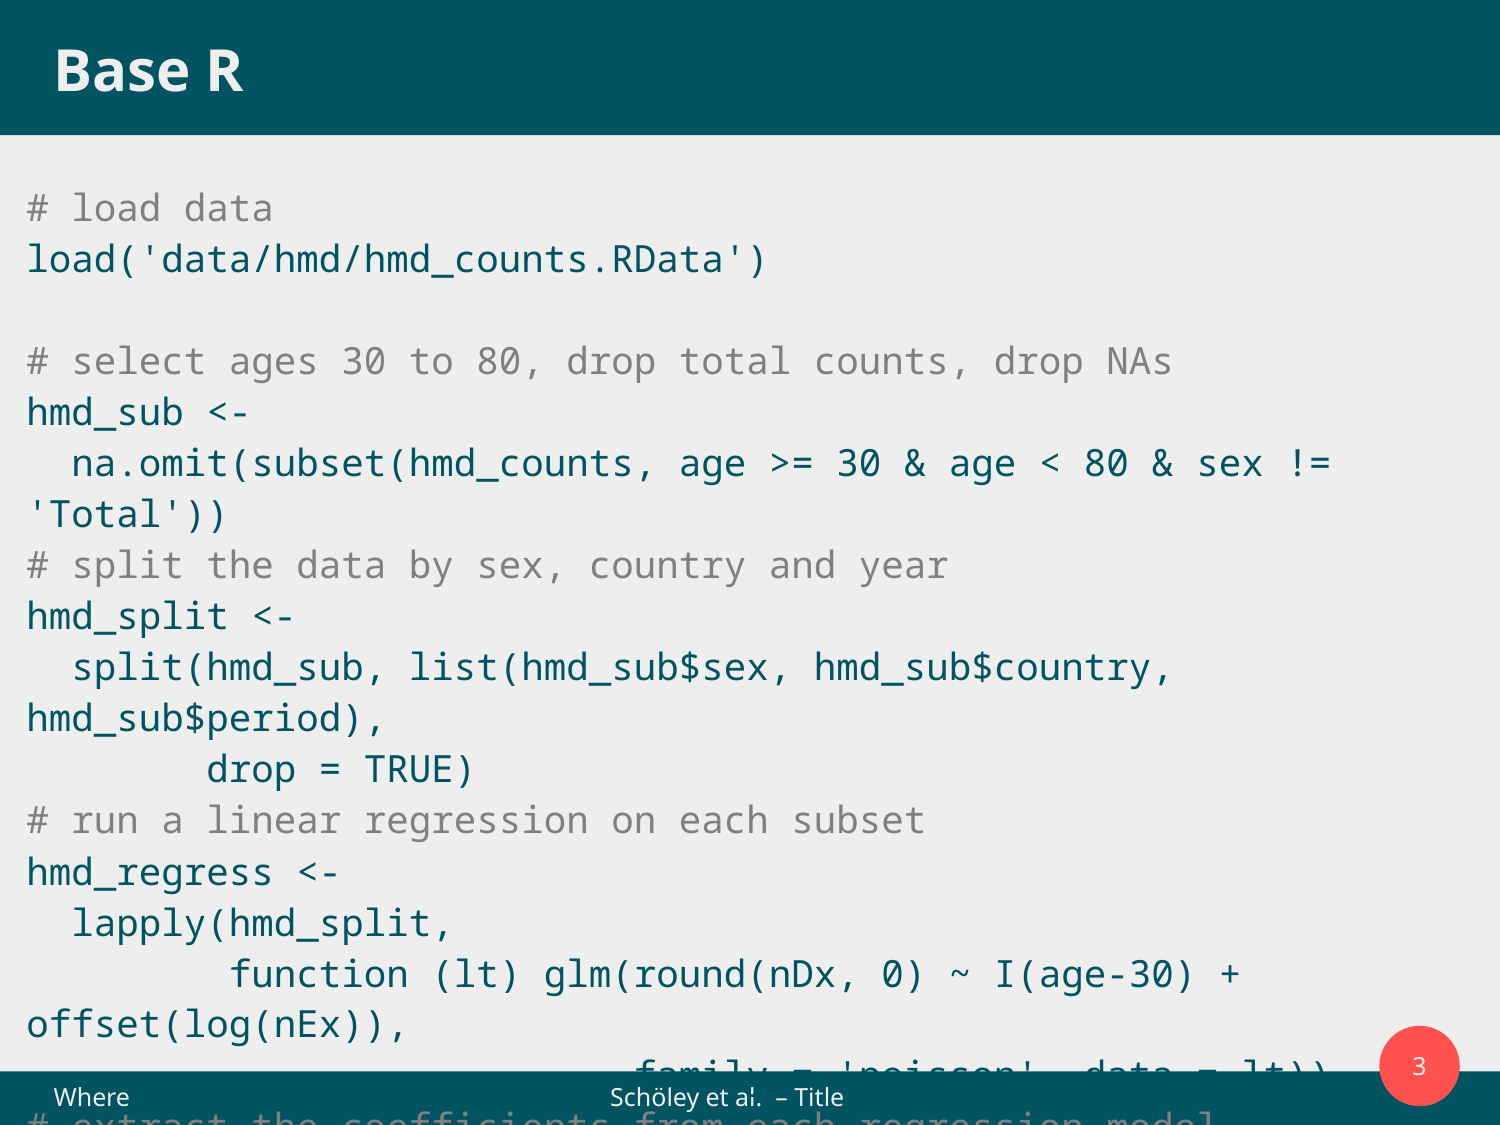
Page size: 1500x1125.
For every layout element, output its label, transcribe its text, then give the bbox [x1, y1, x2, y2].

text_box # load data load('data/hmd/hmd_counts.RData') # select ages 30 to 80, drop total counts, drop NAs hmd_sub <- na.omit(subset(hmd_counts, age >= 30 & age < 80 & sex != 'Total')) # split the data by sex, country and year hmd_split <- split(hmd_sub, list(hmd_sub$sex, hmd_sub$country, hmd_sub$period), drop = TRUE) # run a linear regression on each subset hmd_regress <- lapply(hmd_split, function (lt) glm(round(nDx, 0) ~ I(age-30) + offset(log(nEx)), family = 'poisson', data = lt)) # extract the coefficients from each regression model hmd_coef <- t(sapply(hmd_regress, coef)) # plot a versus b coefficients plot(x = hmd_coef[,1], y = hmd_coef[,2], main = 'Gompertz correlation', xlab = 'a', ylab = 'b') [11, 174, 1489, 1020]
title Base R [53, 0, 1447, 141]
